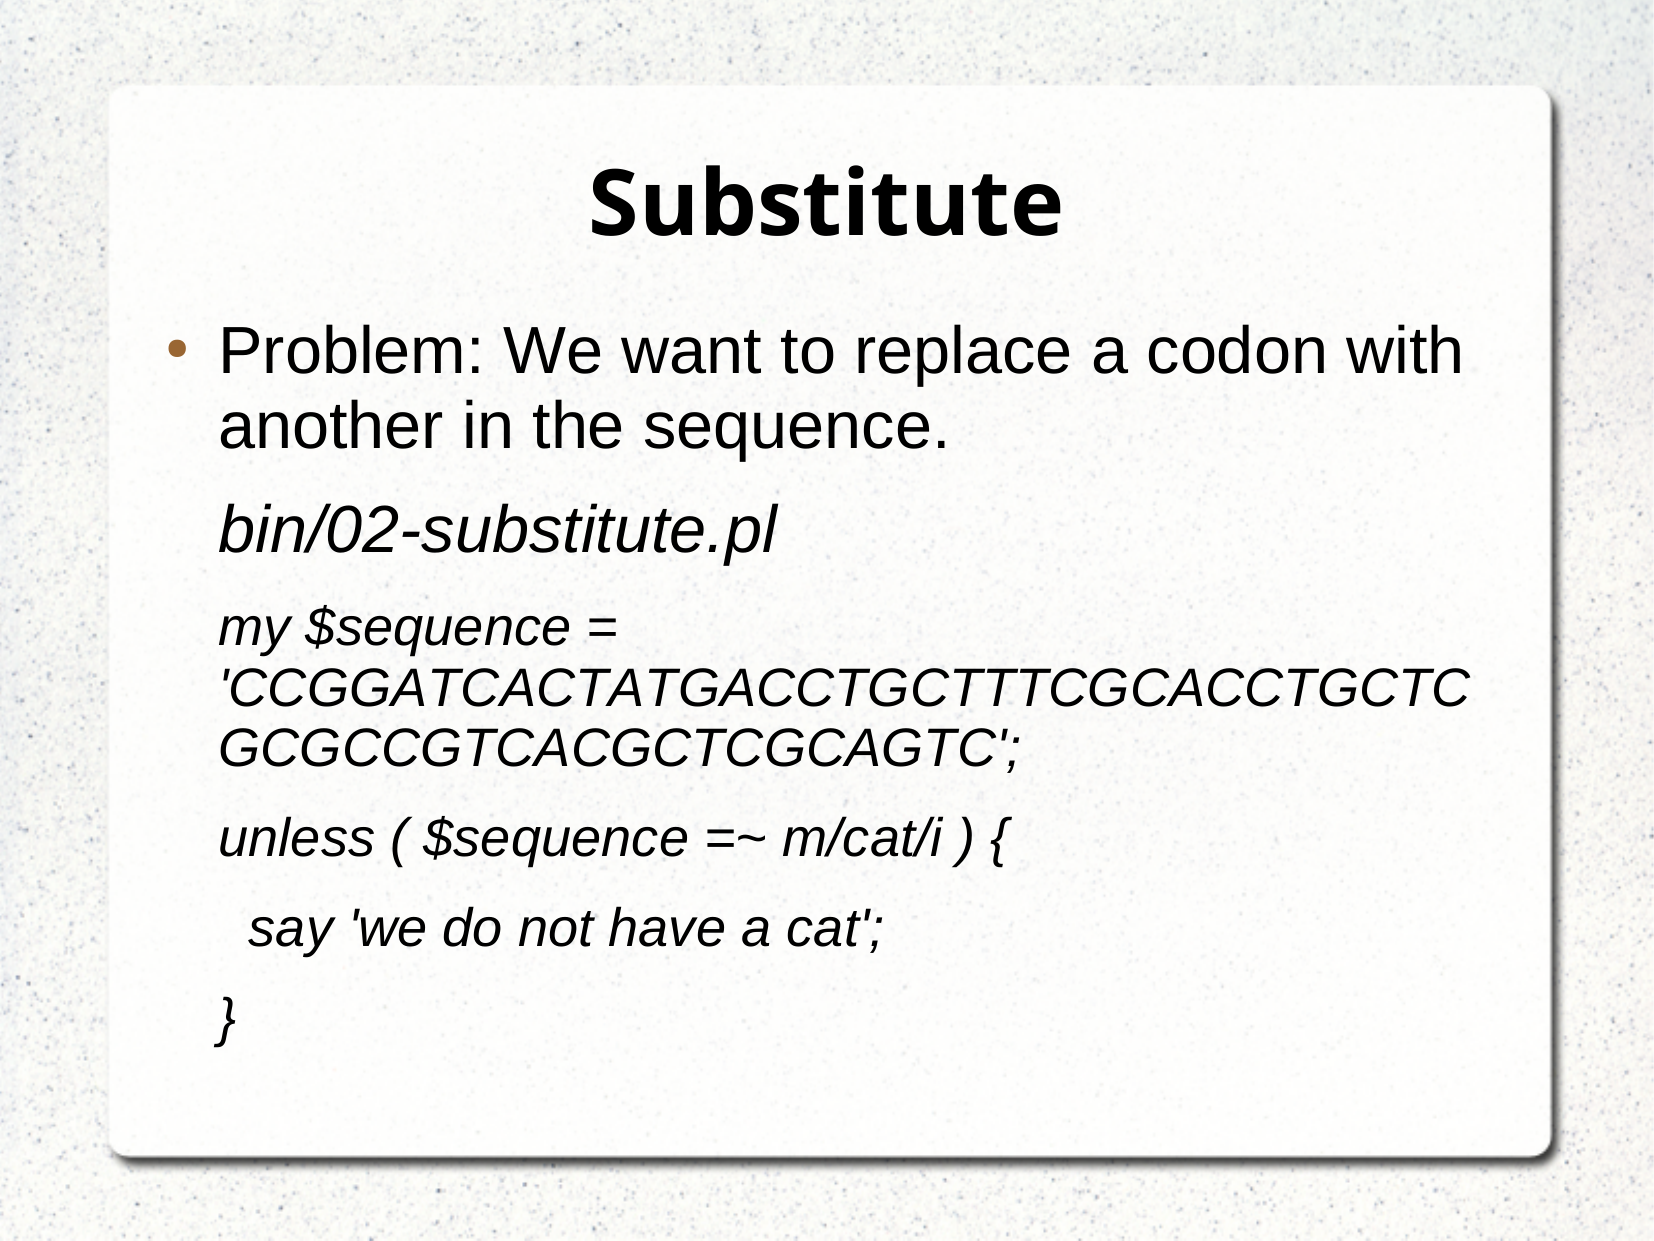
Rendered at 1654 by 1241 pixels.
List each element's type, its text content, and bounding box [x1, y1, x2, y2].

title Substitute [118, 96, 1536, 304]
list Problem: We want to replace a codon with another in the sequence. bin/02-substitute.pl my $sequence = 'CCGGATCACTATGACCTGCTTTCGCACCTGCTCGCGCCGTCACGCTCGCAGTC'; unless ( $sequence =~ m/cat/i ) { say 'we do not have a cat'; } [147, 313, 1506, 1048]
picture [0, 0, 1654, 1241]
